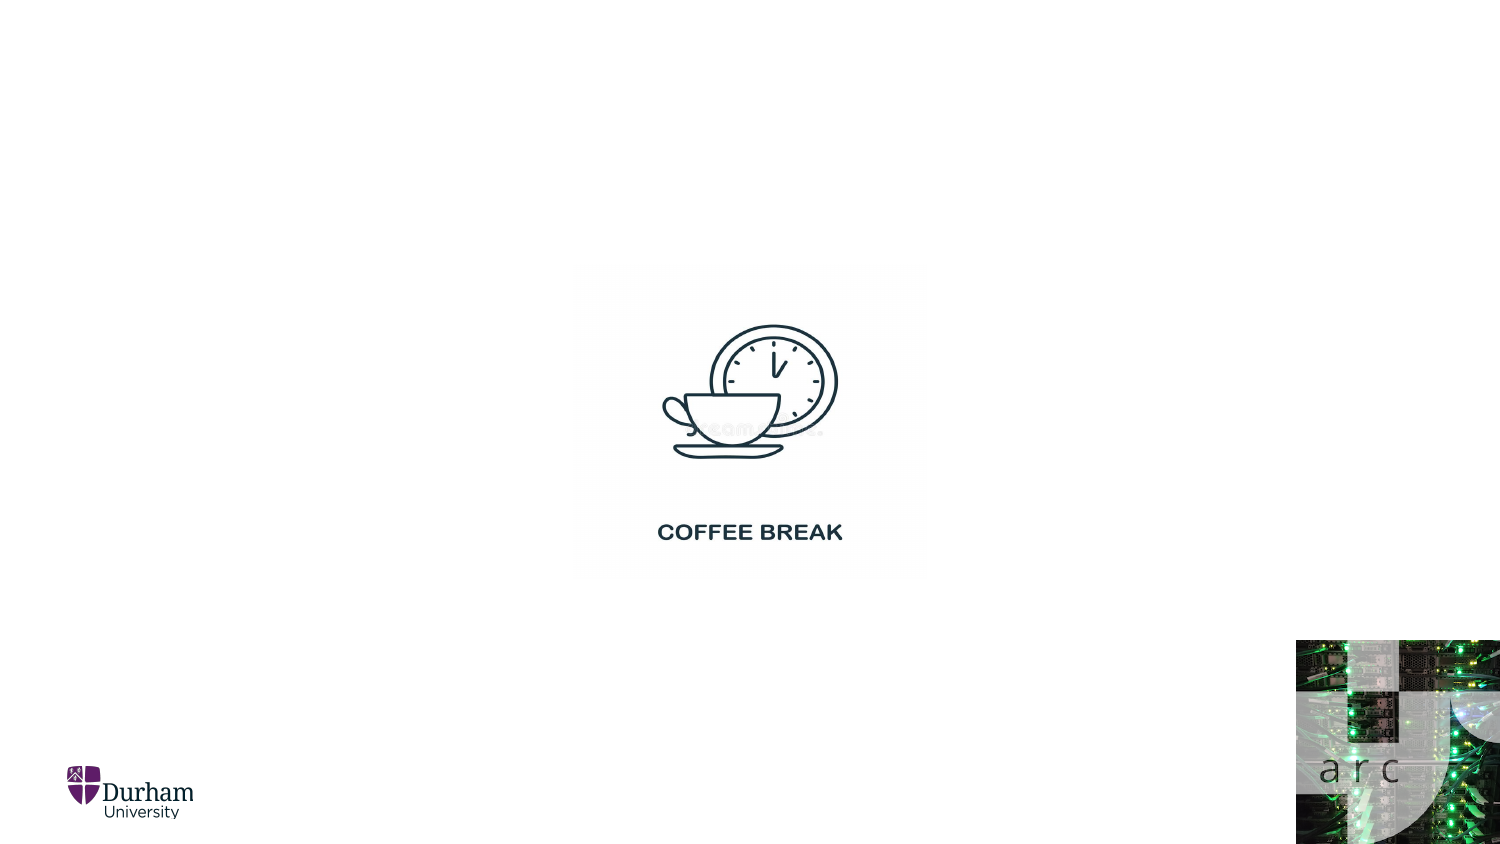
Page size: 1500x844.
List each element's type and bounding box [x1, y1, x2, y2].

picture [67, 766, 193, 819]
picture [1296, 640, 1500, 844]
picture [573, 264, 927, 579]
